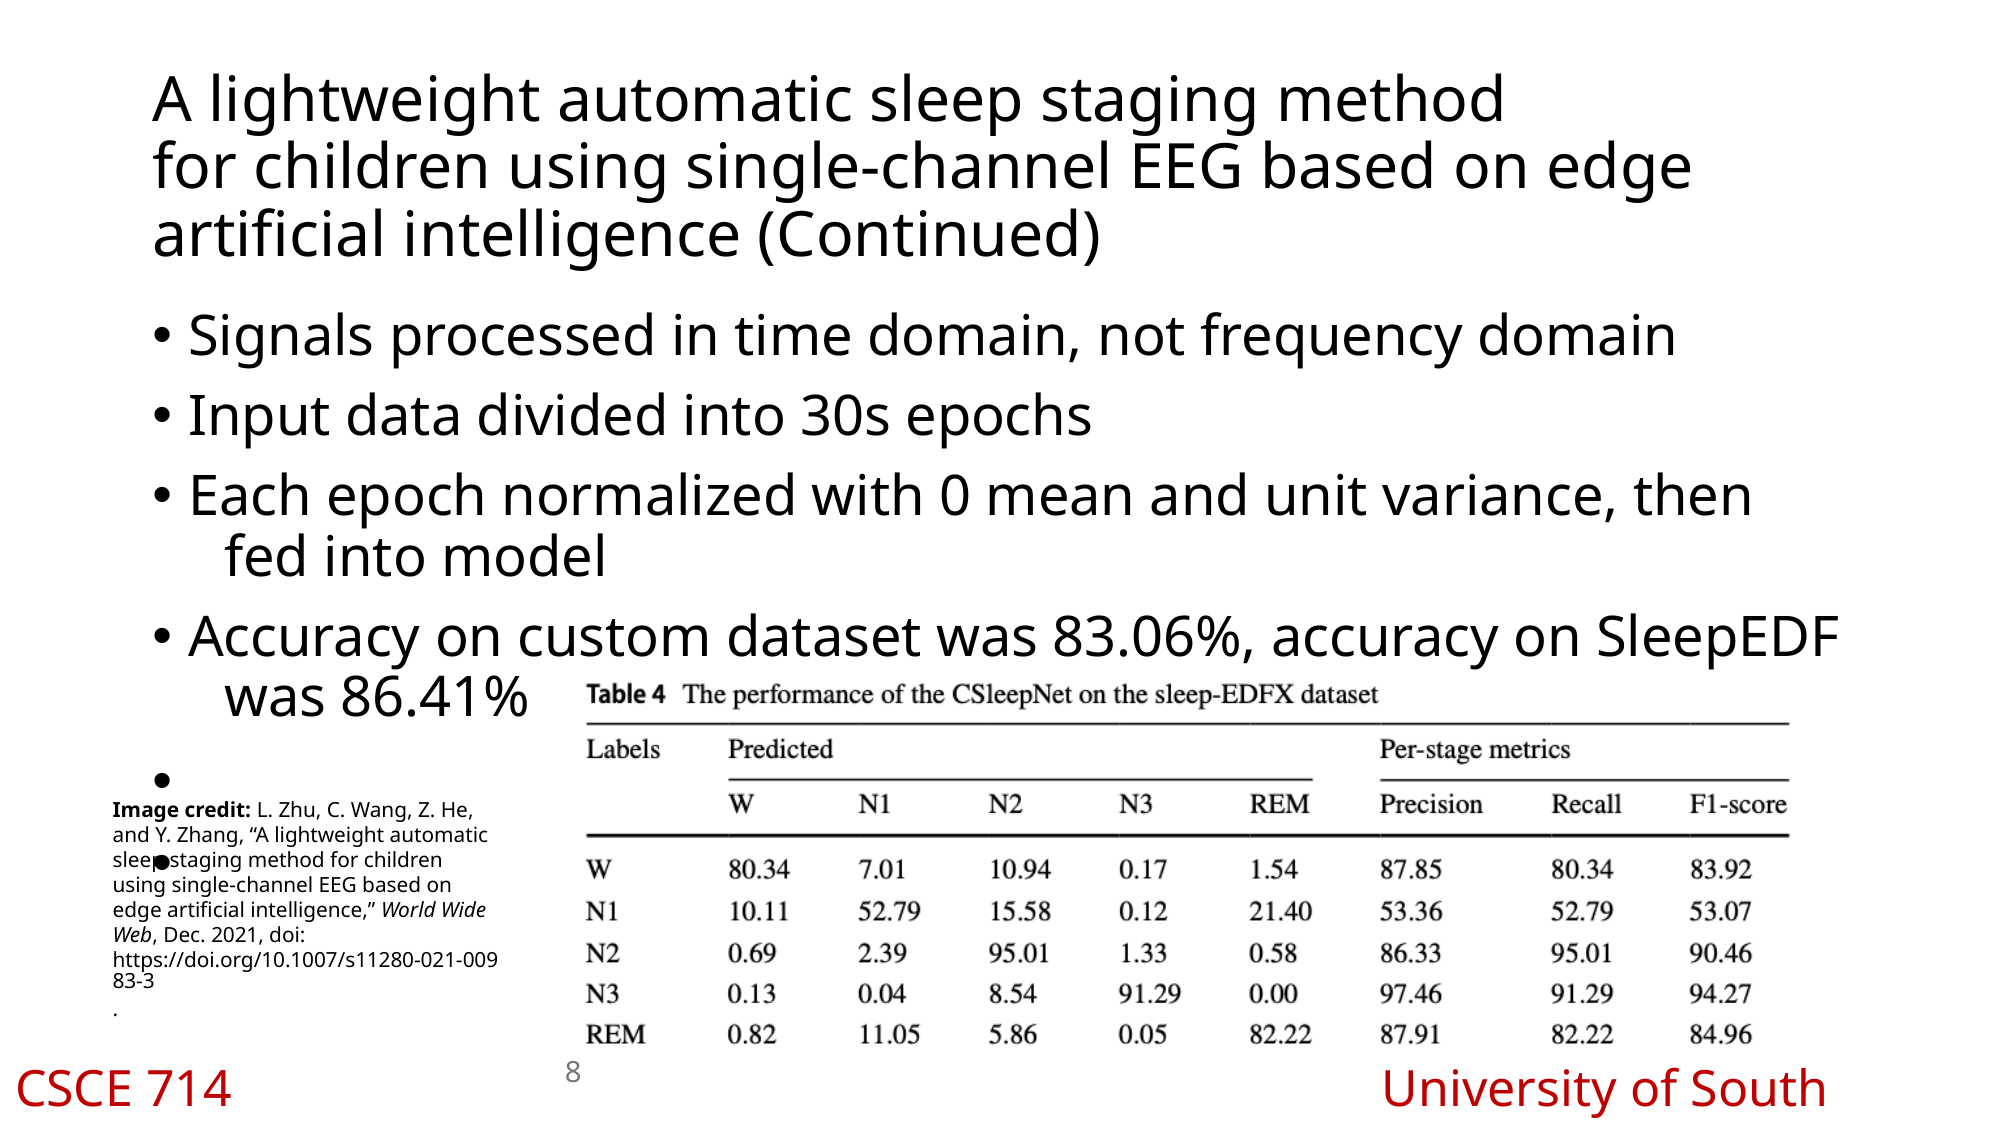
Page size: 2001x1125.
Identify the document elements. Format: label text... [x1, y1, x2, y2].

list Signals processed in time domain, not frequency domain Input data divided into 30s epochs Each epoch normalized with 0 mean and unit variance, then fed into model Accuracy on custom dataset was 83.06%, accuracy on SleepEDF was 86.41% [137, 299, 1863, 737]
text_box Image credit: L. Zhu, C. Wang, Z. He, and Y. Zhang, “A lightweight automatic sleep staging method for children using single-channel EEG based on edge artificial intelligence,” World Wide Web, Dec. 2021, doi: https://doi.org/10.1007/s11280-021-00983-3. [97, 789, 514, 1027]
title A lightweight automatic sleep staging method for children using single‑channel EEG based on edge artificial intelligence (Continued) [137, 59, 1863, 278]
text_box University of South Carolina [1366, 1049, 2000, 1125]
slide_number 8 [549, 1042, 1000, 1103]
picture [583, 679, 1792, 1050]
text_box CSCE 714 [0, 1049, 249, 1125]
